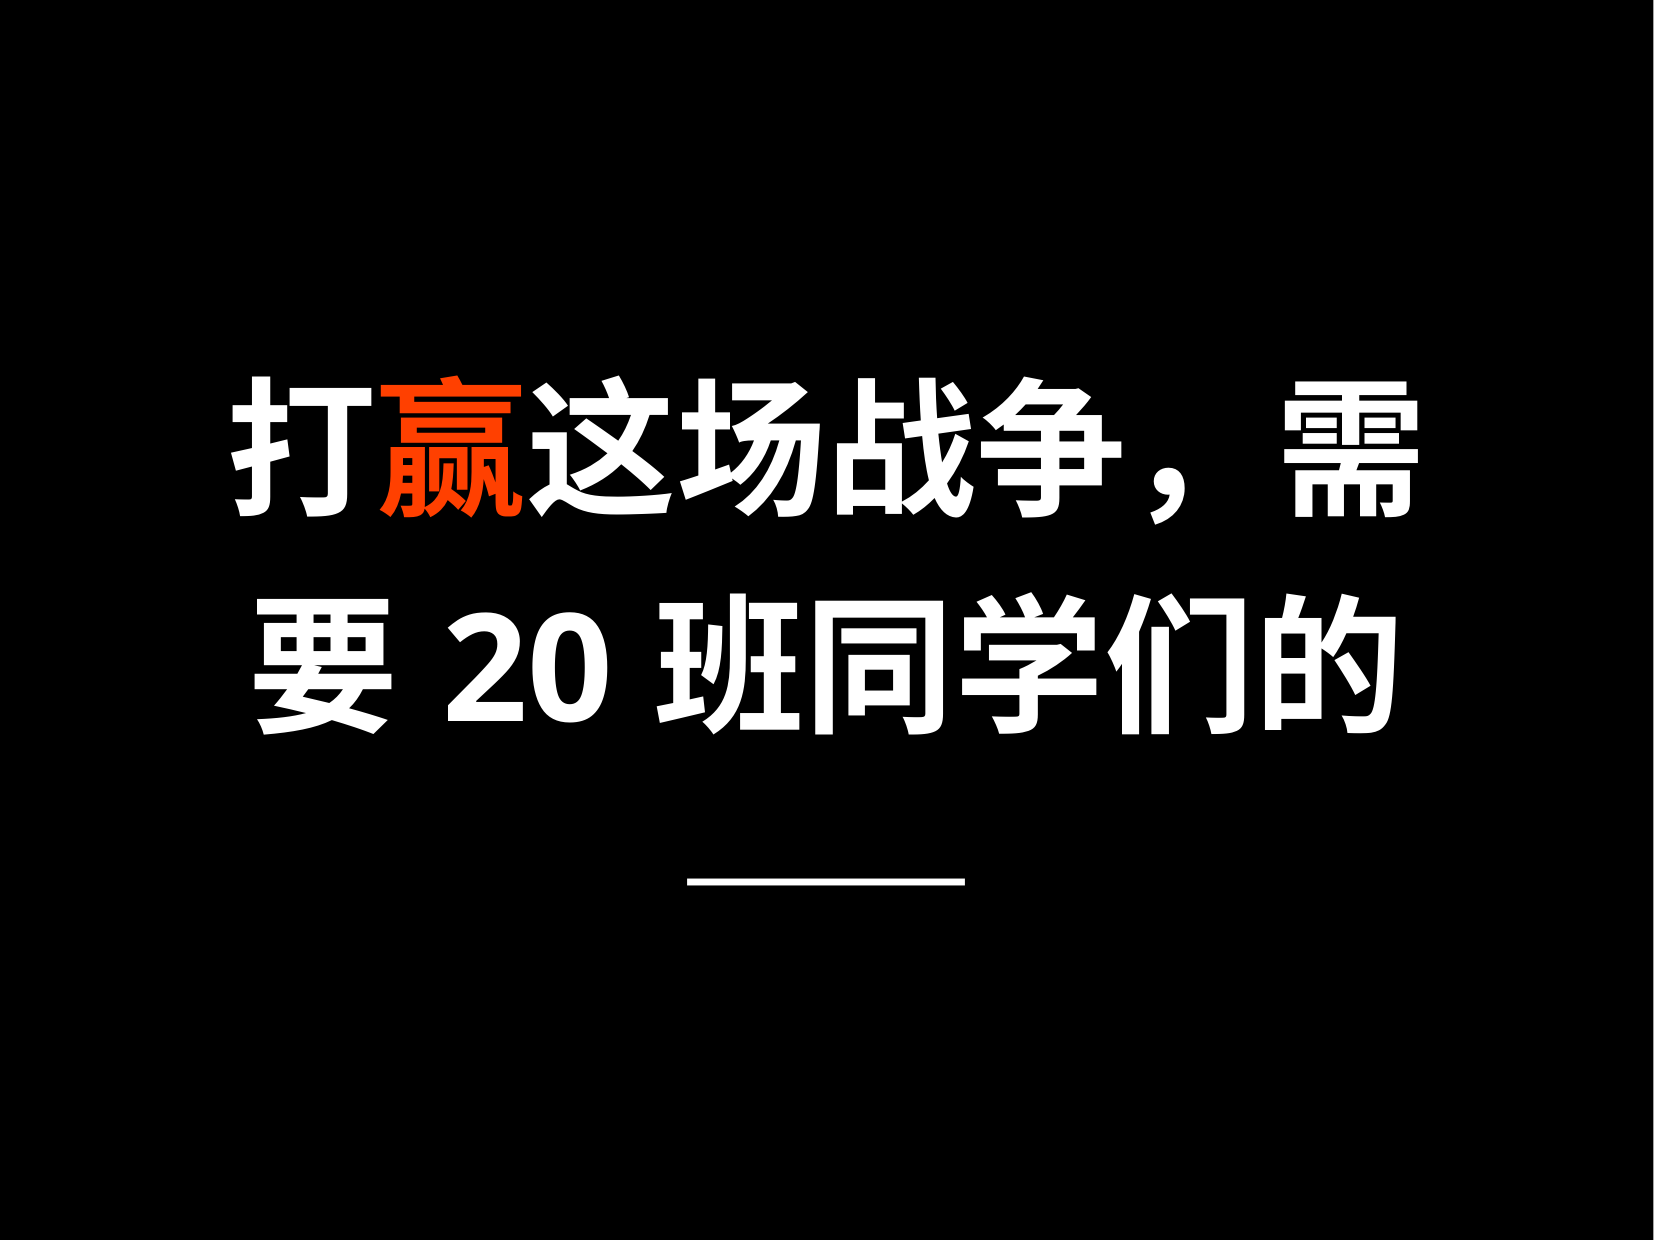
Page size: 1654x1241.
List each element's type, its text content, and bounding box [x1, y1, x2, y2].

subtitle 打赢这场战争，需要20班同学们的—— [221, 330, 1433, 473]
